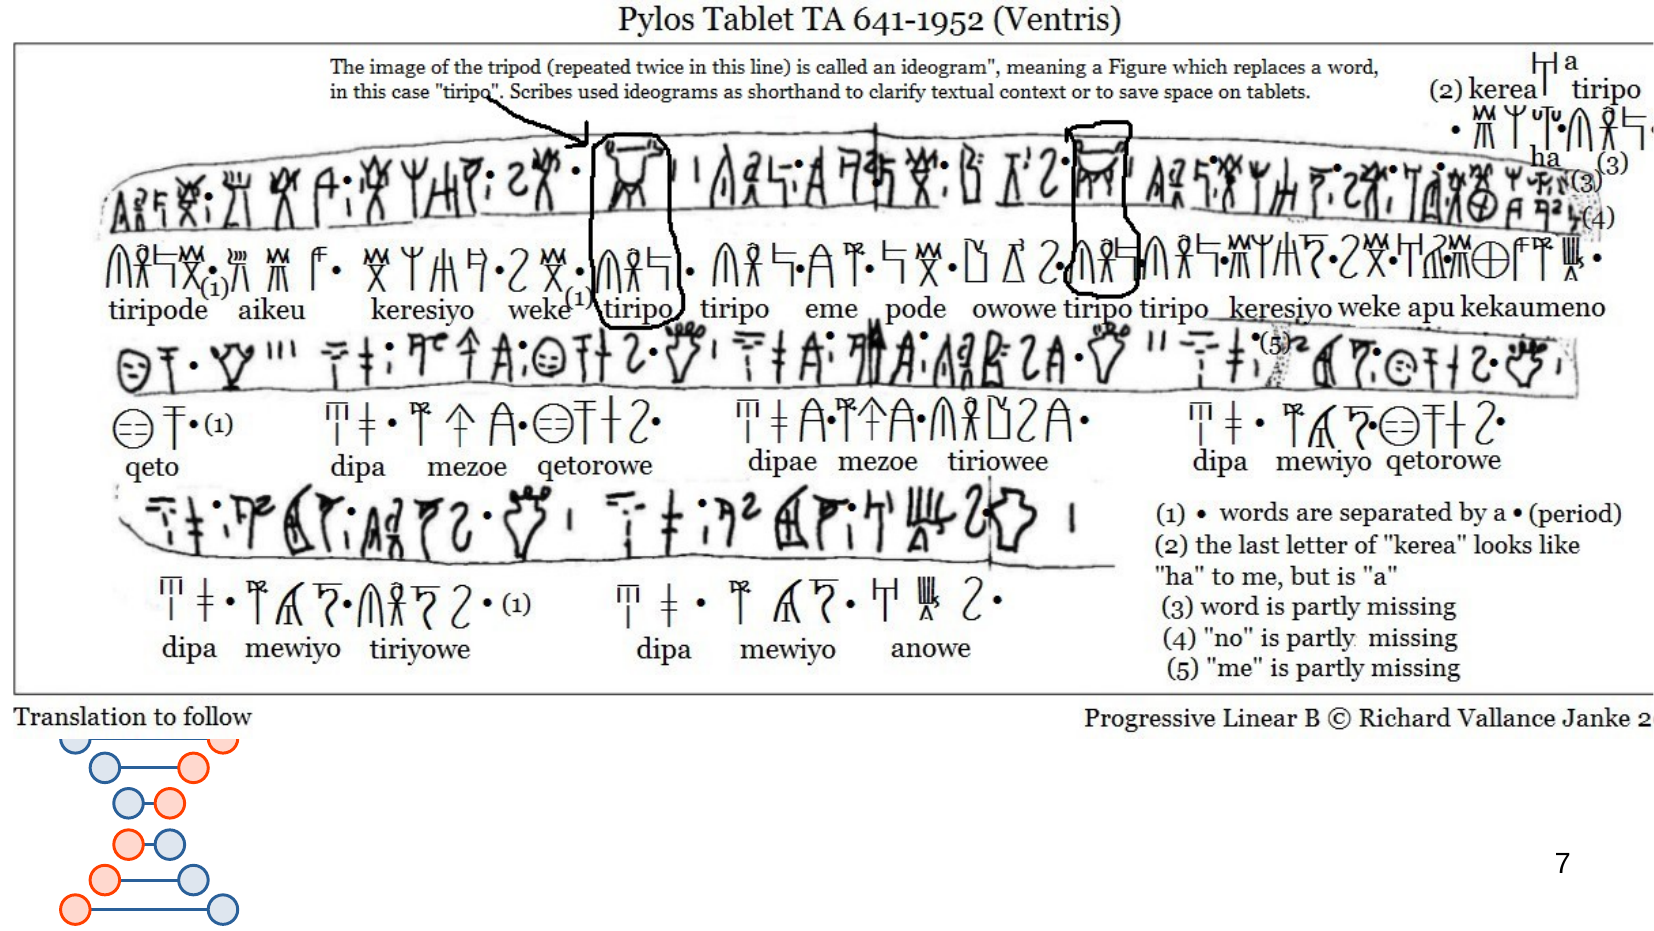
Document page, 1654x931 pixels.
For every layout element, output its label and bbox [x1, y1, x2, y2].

picture [0, 0, 1654, 739]
